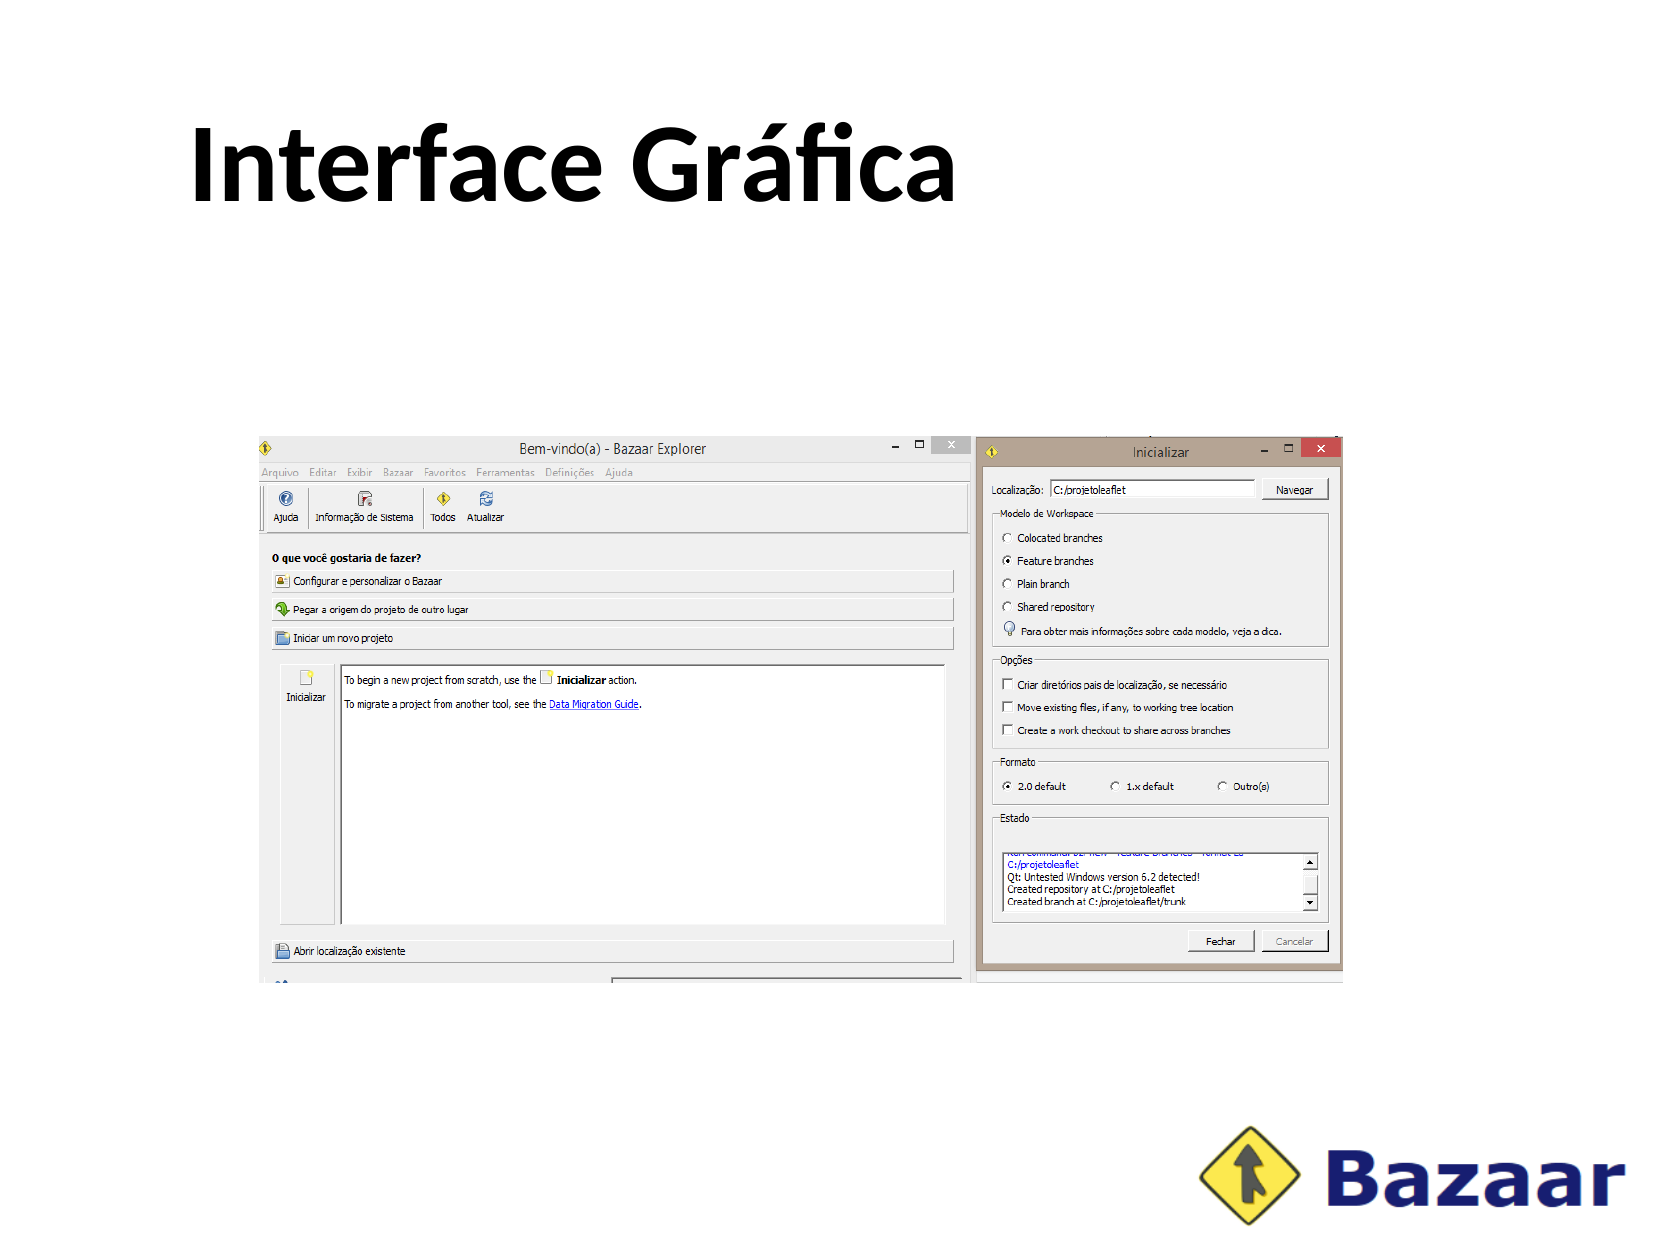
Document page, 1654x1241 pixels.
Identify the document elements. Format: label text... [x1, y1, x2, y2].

picture [1181, 1110, 1638, 1241]
title Interface Gráfica [188, 59, 1430, 284]
picture [259, 436, 1343, 983]
